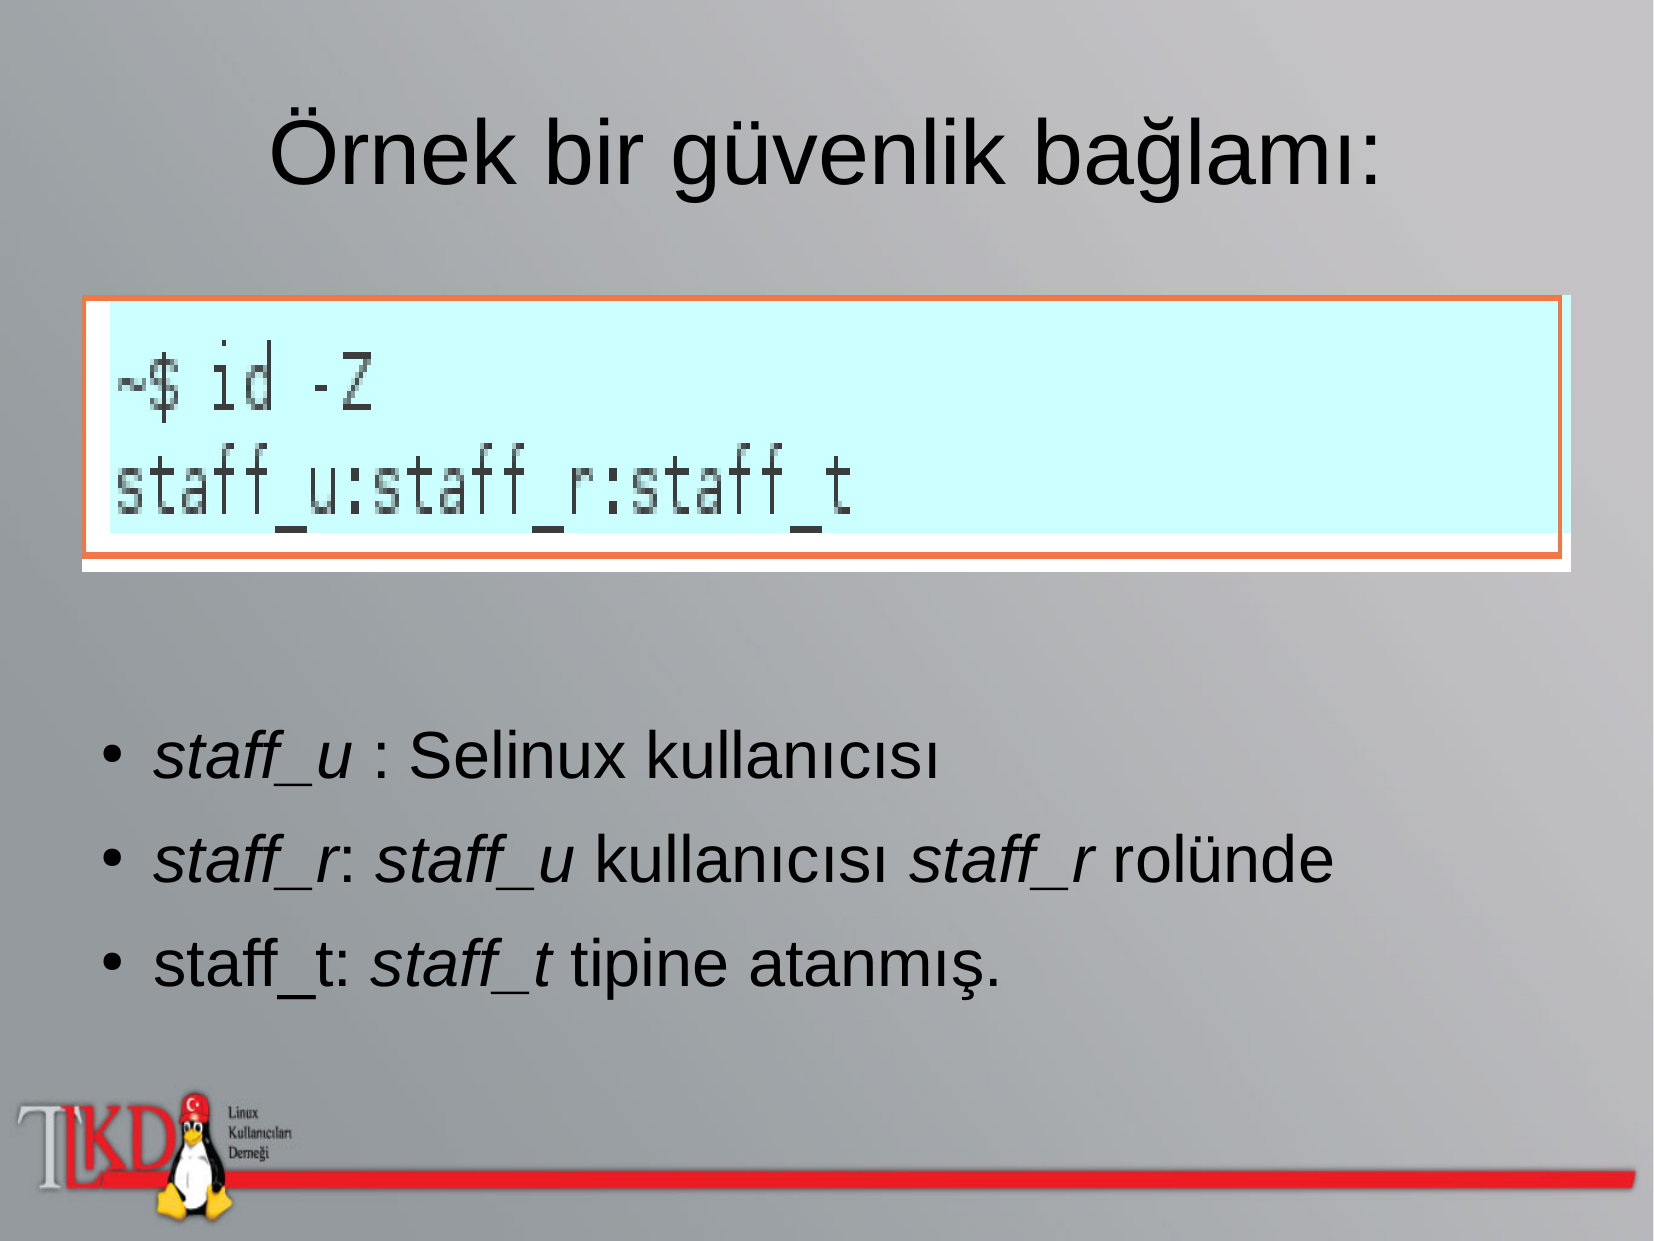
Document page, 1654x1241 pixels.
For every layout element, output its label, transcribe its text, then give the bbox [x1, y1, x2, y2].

picture [0, 0, 1654, 1241]
list staff_u : Selinux kullanıcısı staff_r: staff_u kullanıcısı staff_r rolünde staff_t: staff_t tipine atanmış. [82, 717, 1571, 1109]
title Örnek bir güvenlik bağlamı: [82, 49, 1571, 257]
